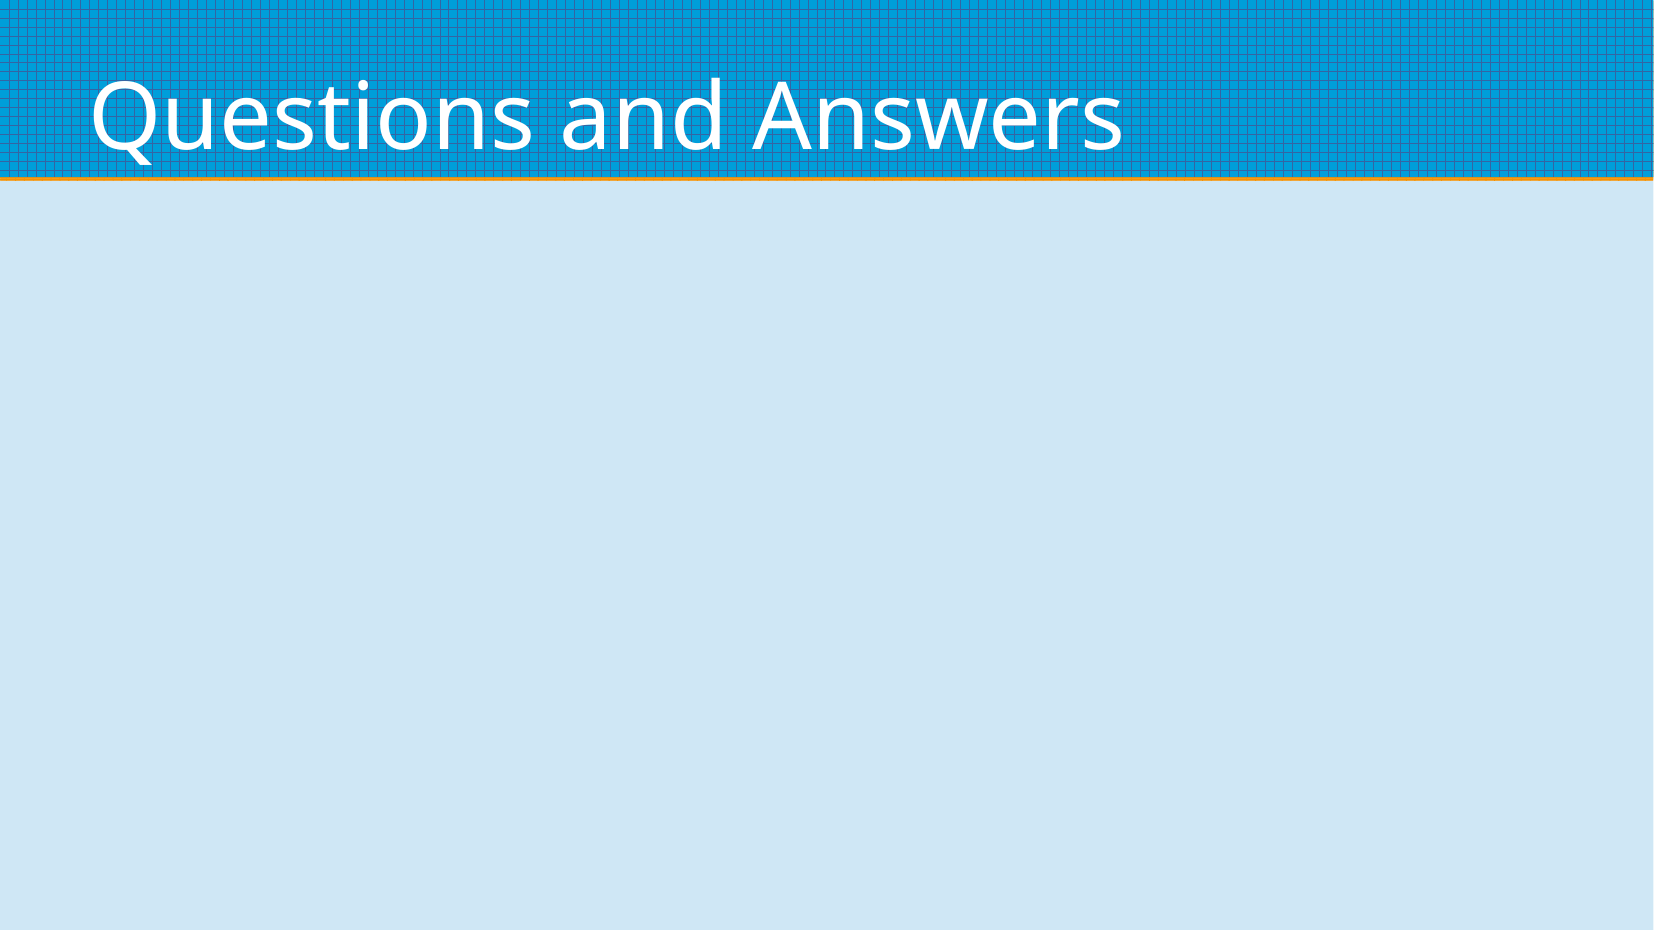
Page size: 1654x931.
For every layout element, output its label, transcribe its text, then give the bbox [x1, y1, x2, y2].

title Questions and Answers [88, 14, 1565, 178]
